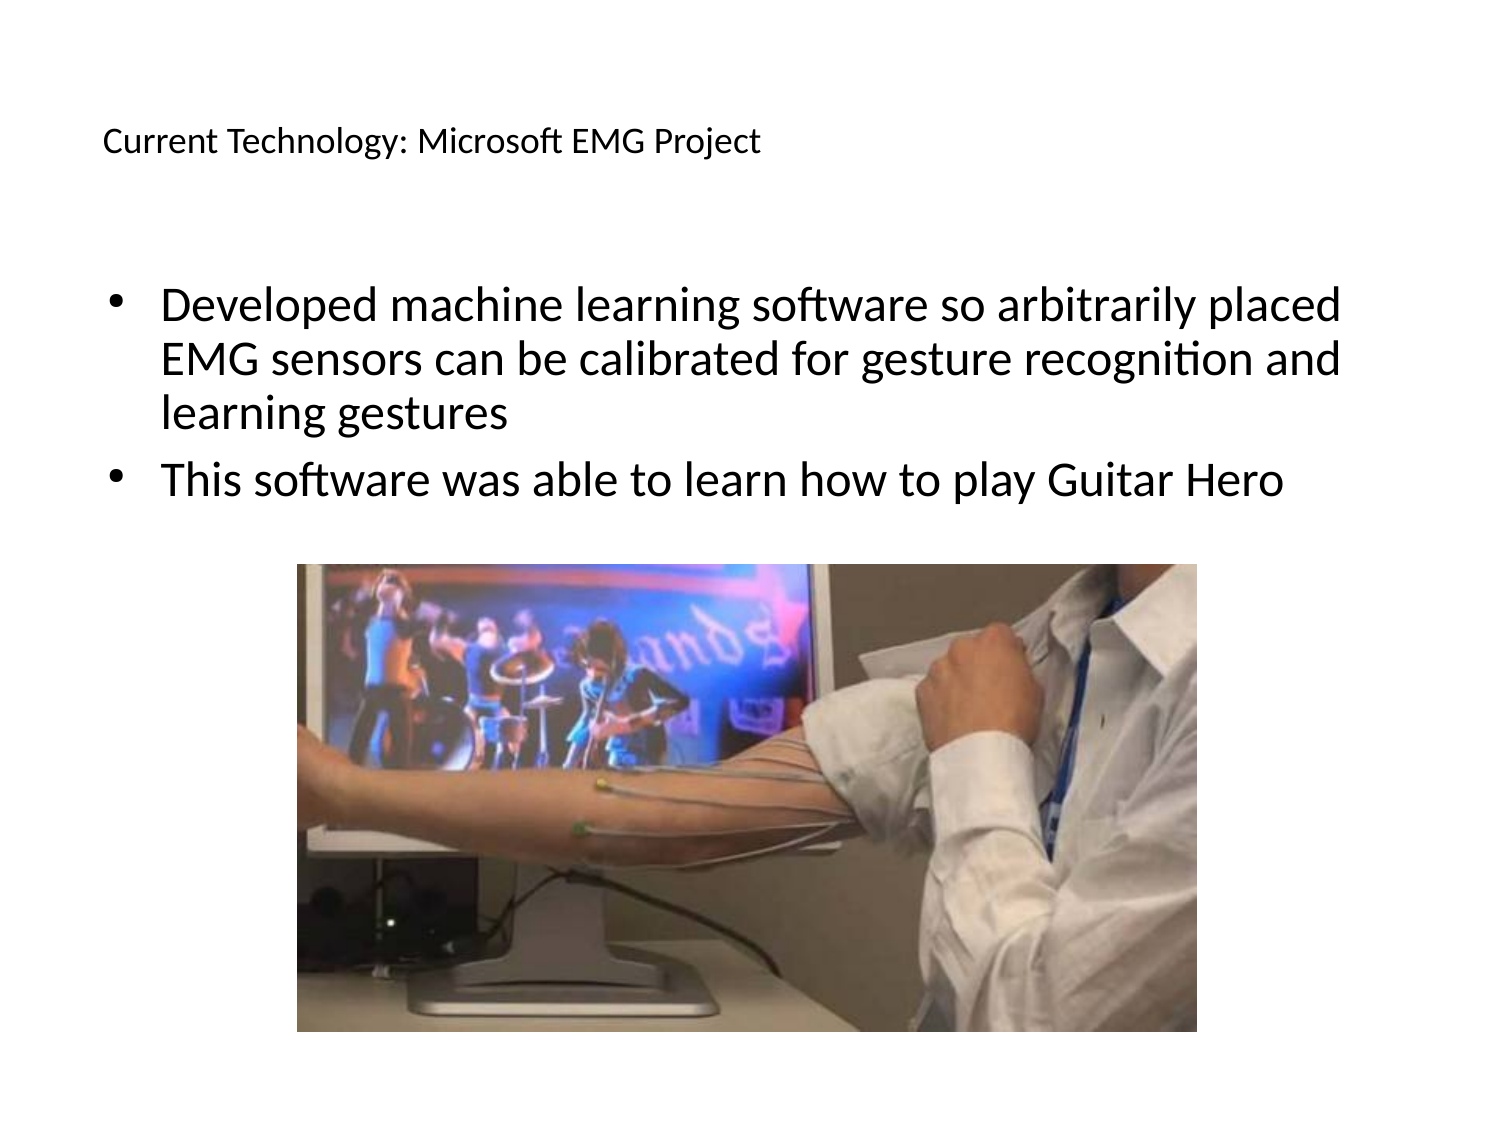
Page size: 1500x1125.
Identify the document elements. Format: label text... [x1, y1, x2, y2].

picture [297, 564, 1197, 1032]
list Developed machine learning software so arbitrarily placed EMG sensors can be calibrated for gesture recognition and learning gestures This software was able to learn how to play Guitar Hero [75, 270, 1426, 534]
title Current Technology: Microsoft EMG Project [75, 45, 1426, 233]
